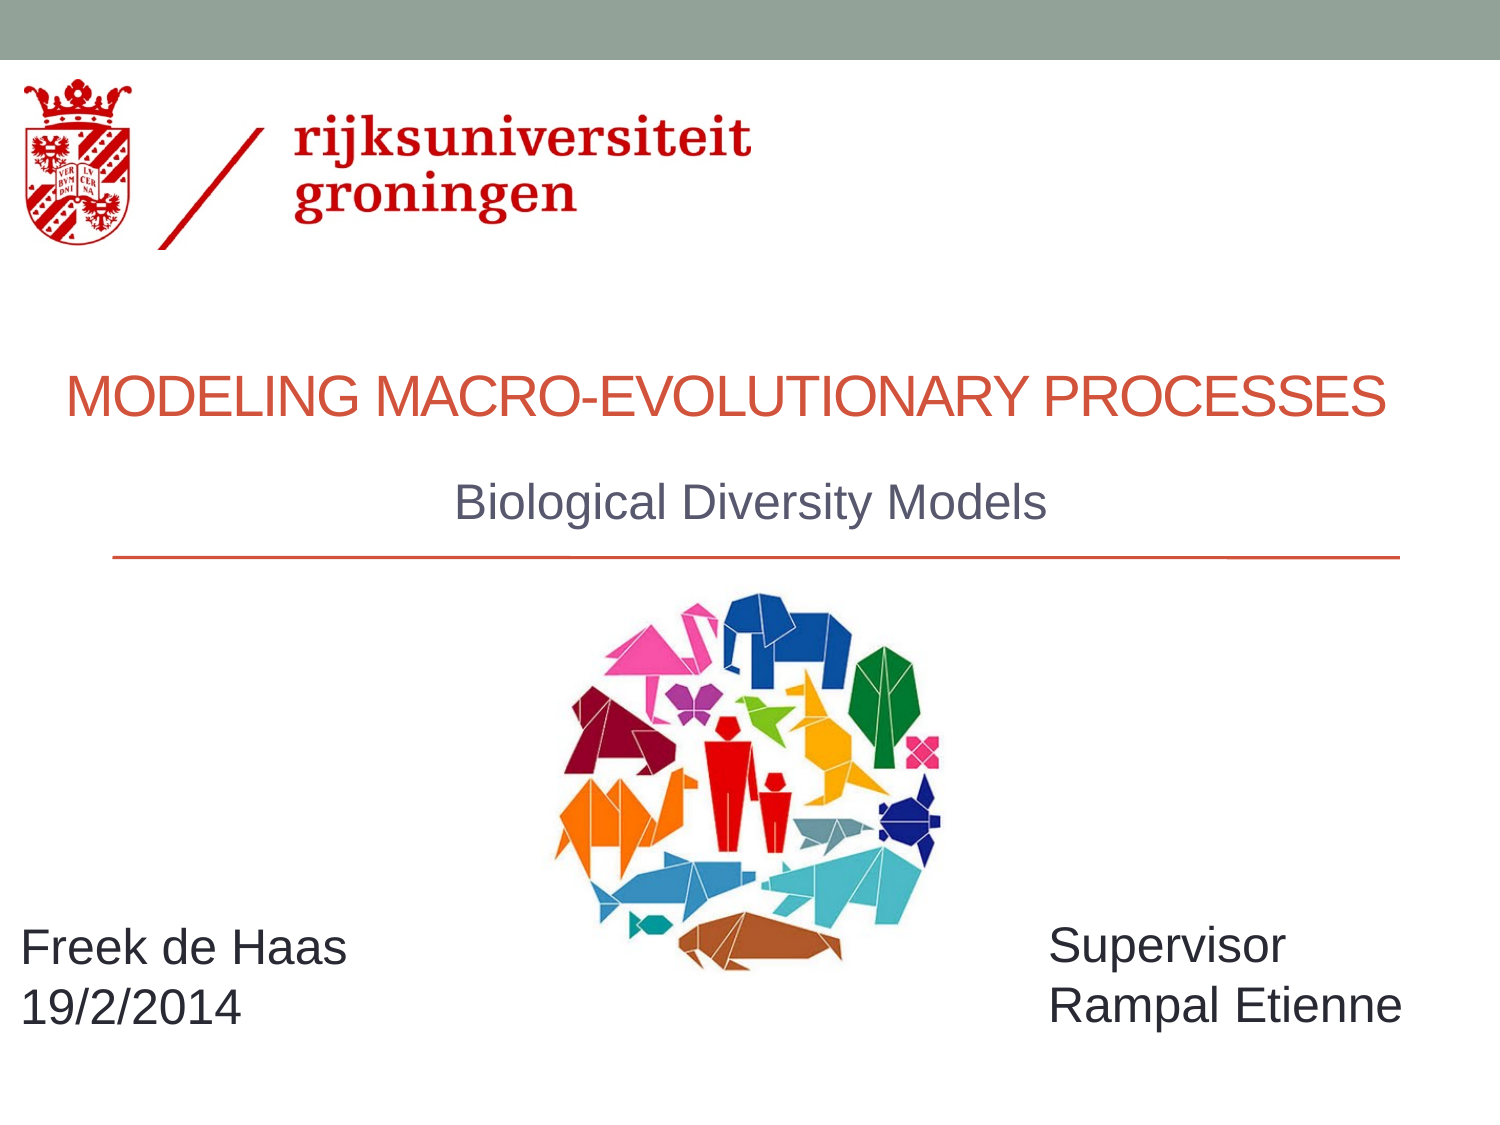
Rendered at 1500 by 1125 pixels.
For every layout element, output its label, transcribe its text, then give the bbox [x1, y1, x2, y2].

subtitle Biological Diversity Models [225, 462, 1276, 600]
picture [541, 584, 961, 978]
text_box Freek de Haas 19/2/2014 [5, 906, 363, 1042]
title Modeling Macro-evolutionary Processes [50, 299, 1451, 436]
text_box Supervisor Rampal Etienne [1033, 905, 1419, 1041]
picture [24, 79, 751, 250]
